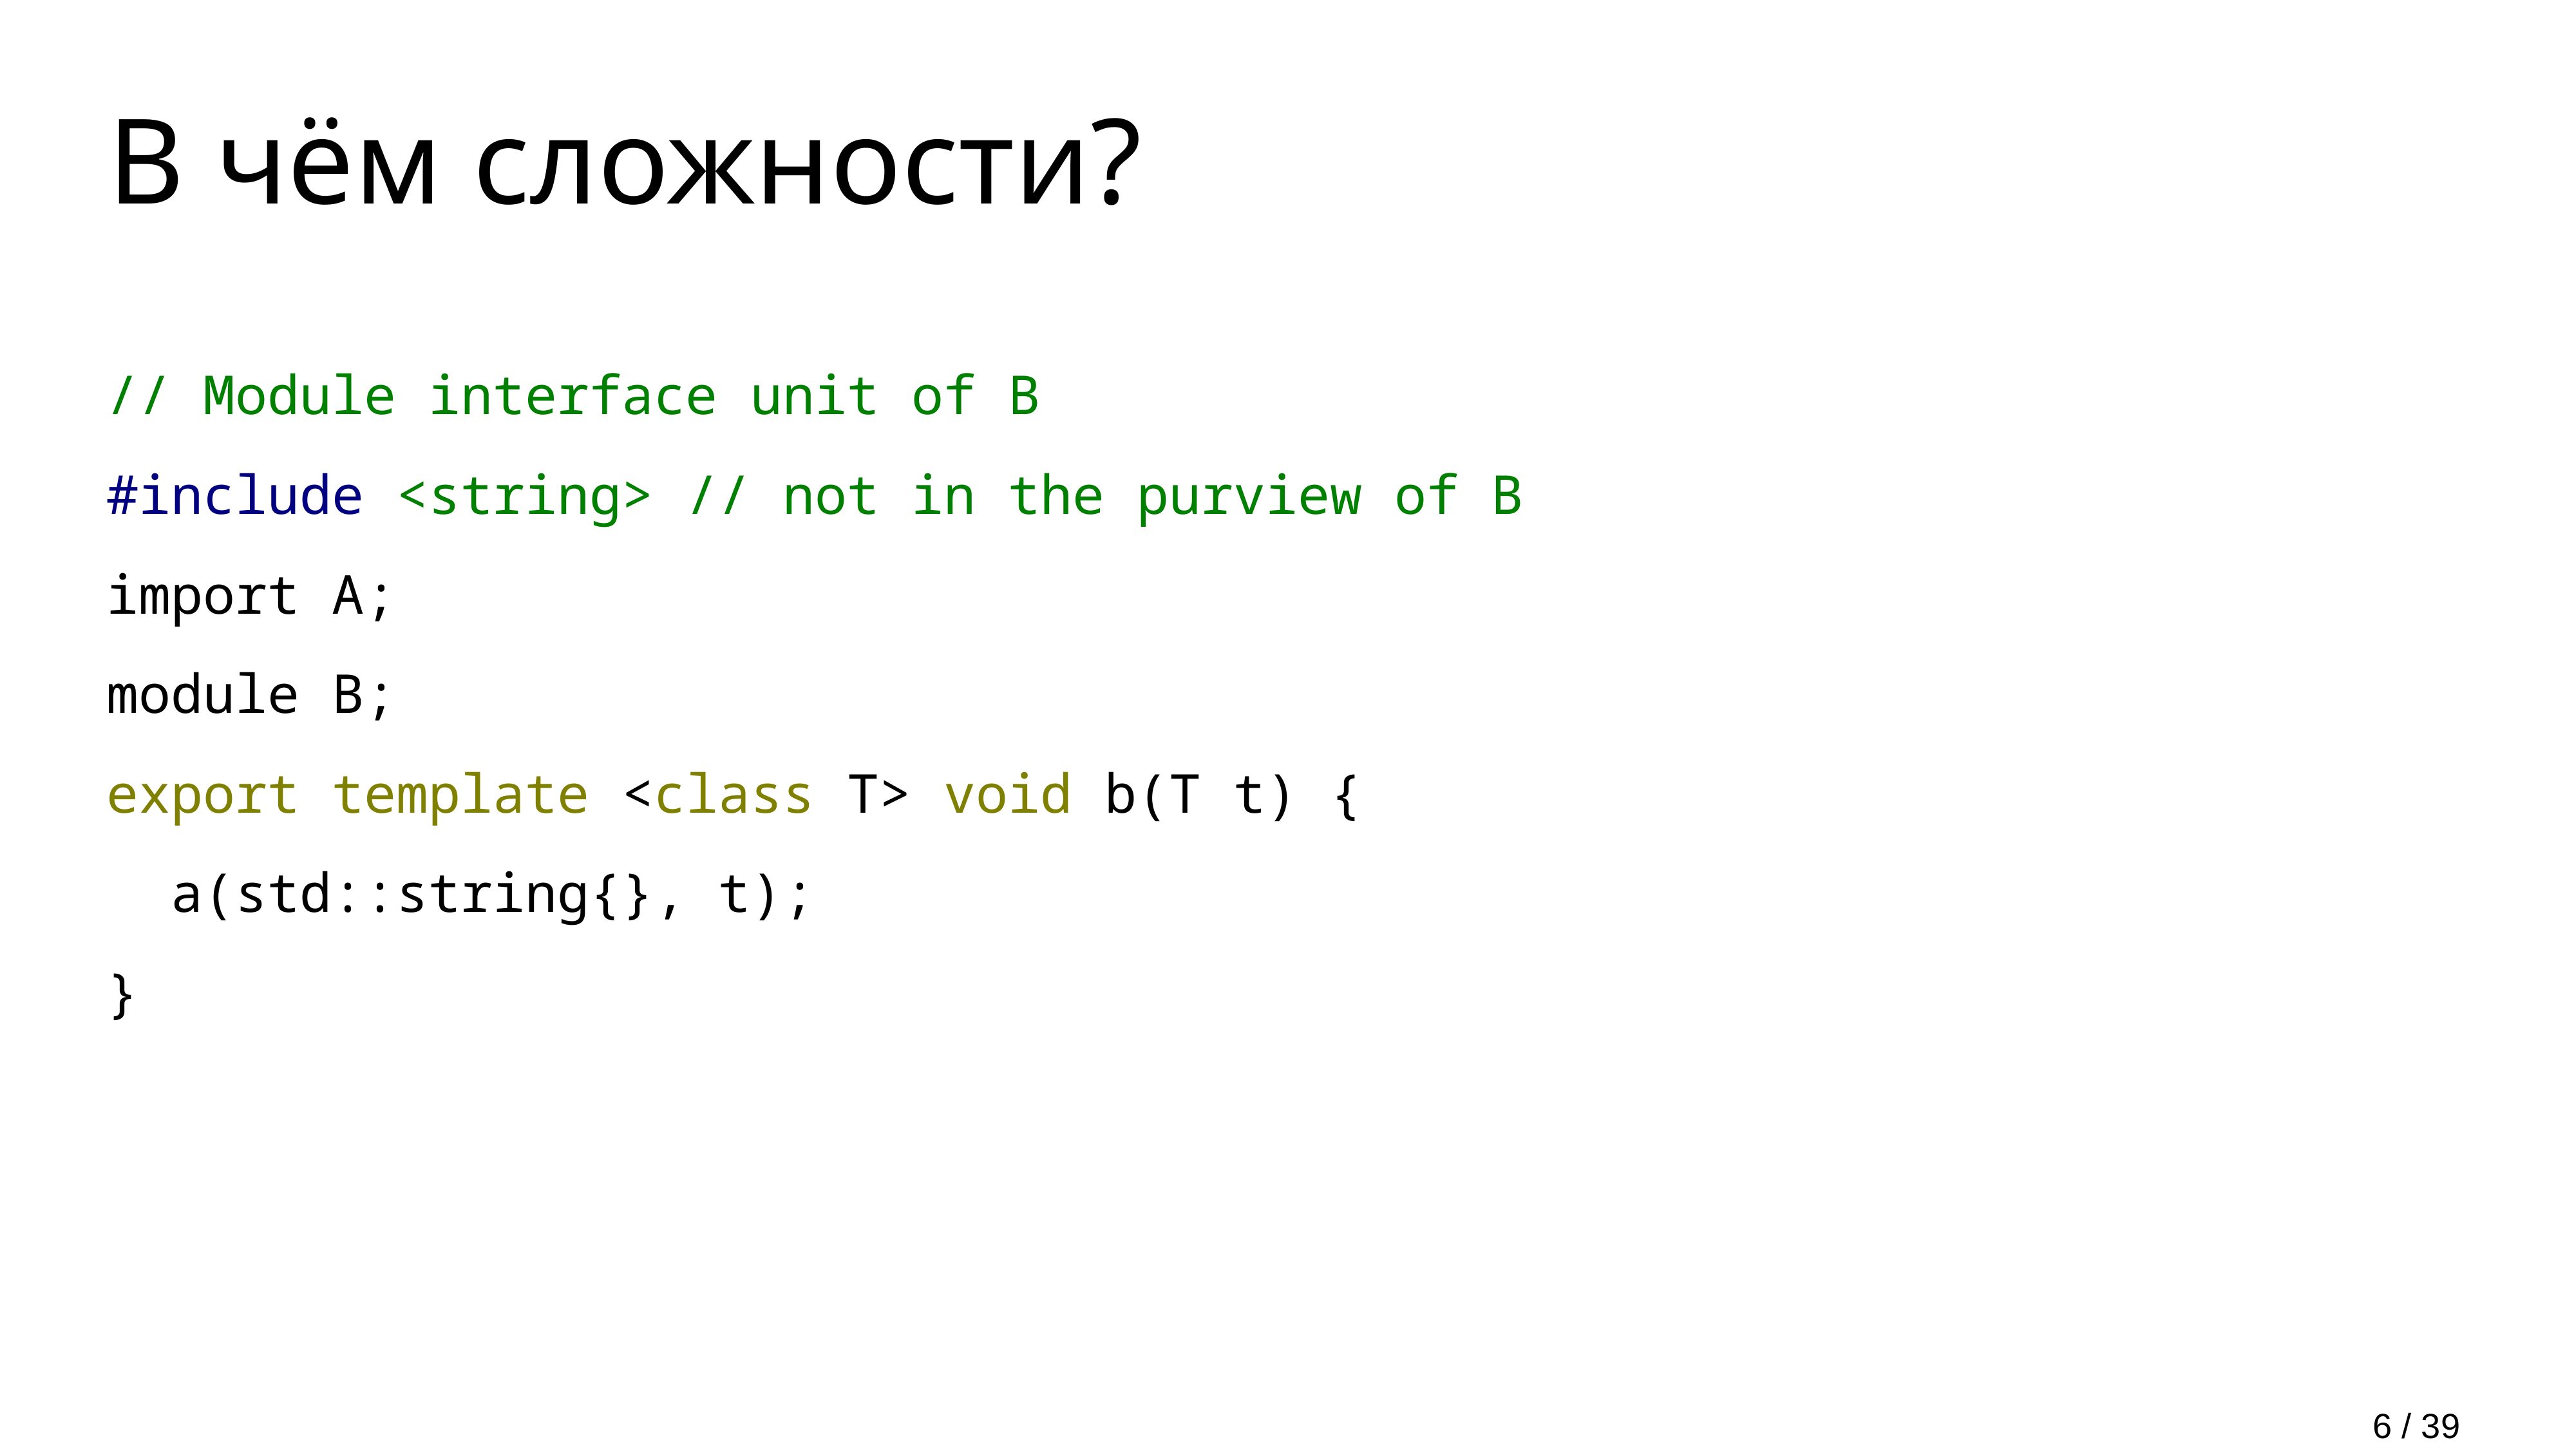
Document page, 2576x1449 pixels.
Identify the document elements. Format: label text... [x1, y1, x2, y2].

title В чём сложности? [108, 80, 2468, 242]
text_box <number> / 39 [2363, 1402, 2576, 1449]
list // Module interface unit of B #include <string> // not in the purview of B import A; module B; export template <class T> void b(T t) { a(std::string{}, t); } [0, 295, 2576, 1449]
